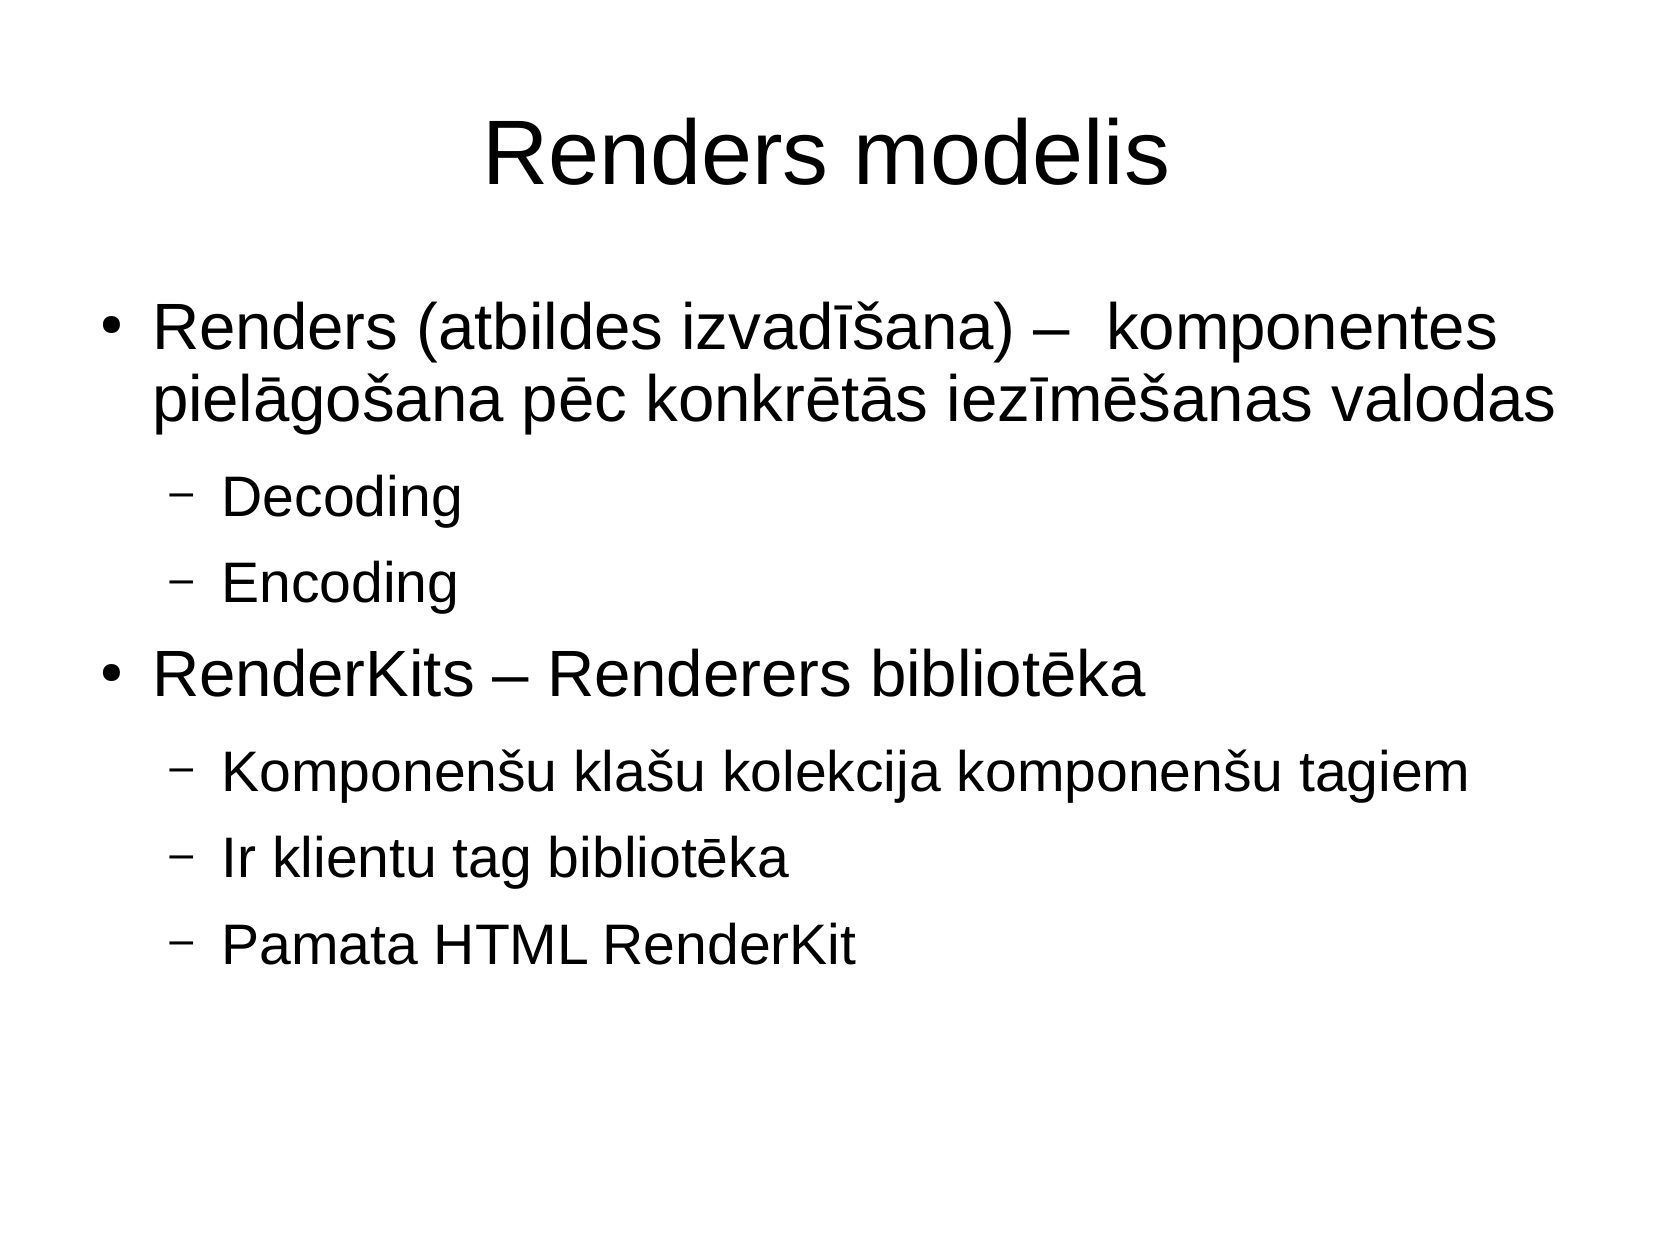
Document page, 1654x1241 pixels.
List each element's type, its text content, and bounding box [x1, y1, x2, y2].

title Renders modelis [82, 49, 1571, 257]
list Renders (atbildes izvadīšana) – komponentes pielāgošana pēc konkrētās iezīmēšanas valodas Decoding Encoding RenderKits – Renderers bibliotēka Komponenšu klašu kolekcija komponenšu tagiem Ir klientu tag bibliotēka Pamata HTML RenderKit [82, 290, 1571, 1010]
